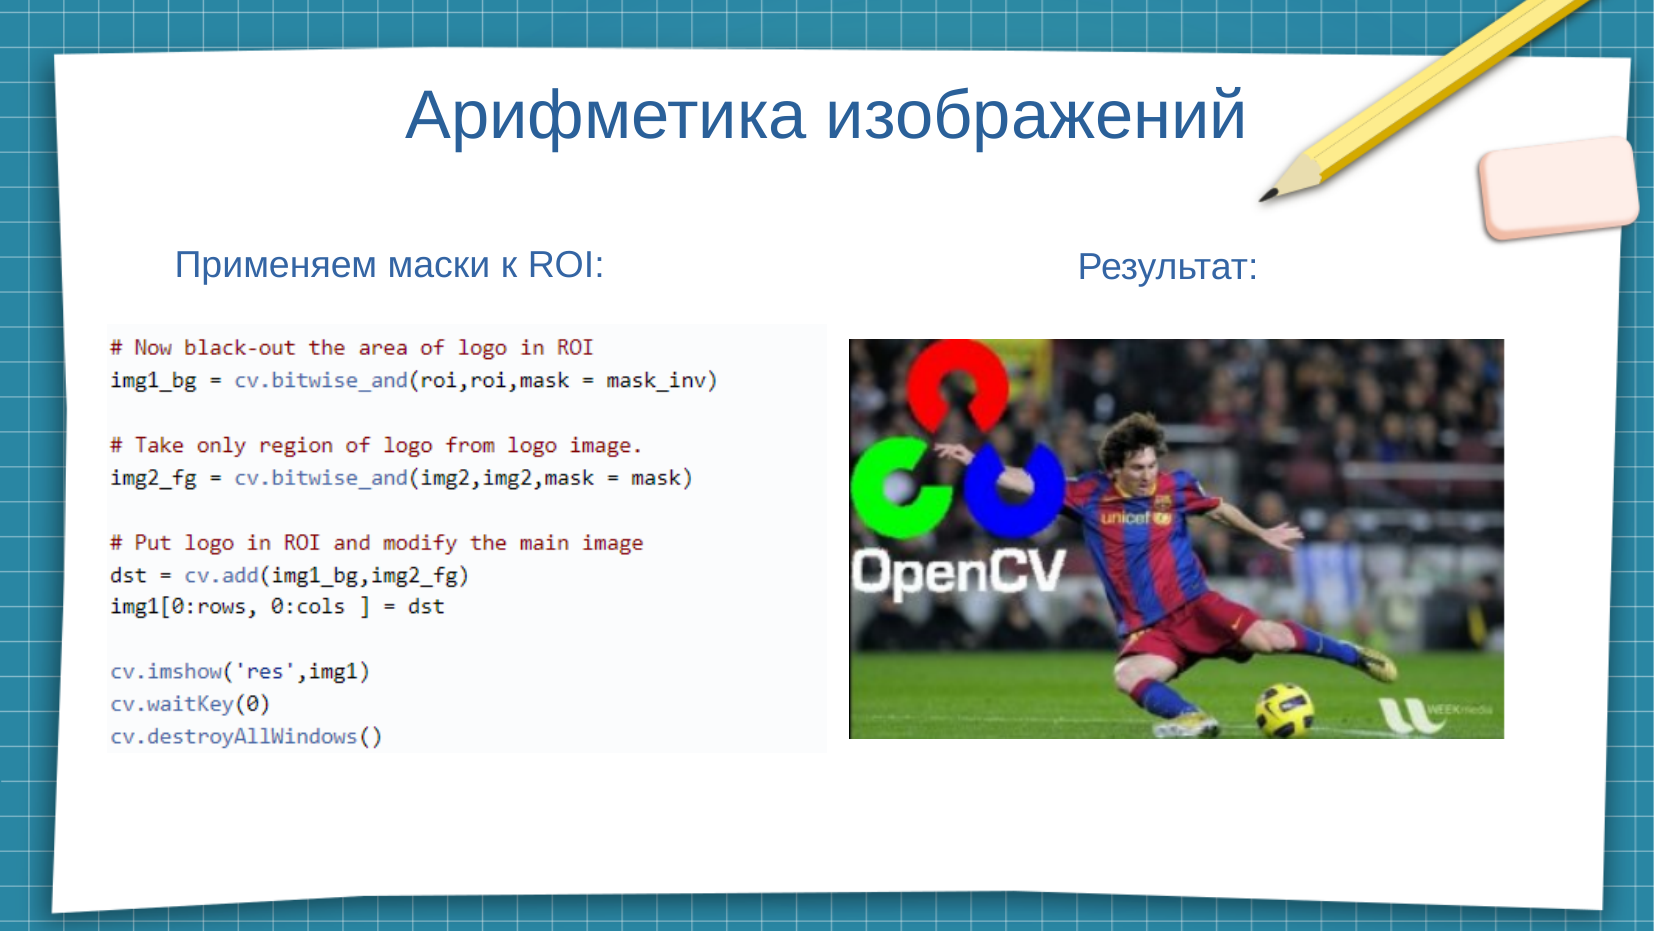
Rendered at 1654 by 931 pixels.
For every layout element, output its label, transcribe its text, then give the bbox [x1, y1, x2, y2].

picture [0, 0, 1654, 931]
text_box Применяем маски к ROI: [159, 236, 621, 294]
title Арифметика изображений [82, 37, 1572, 193]
text_box Результат: [1062, 238, 1274, 296]
